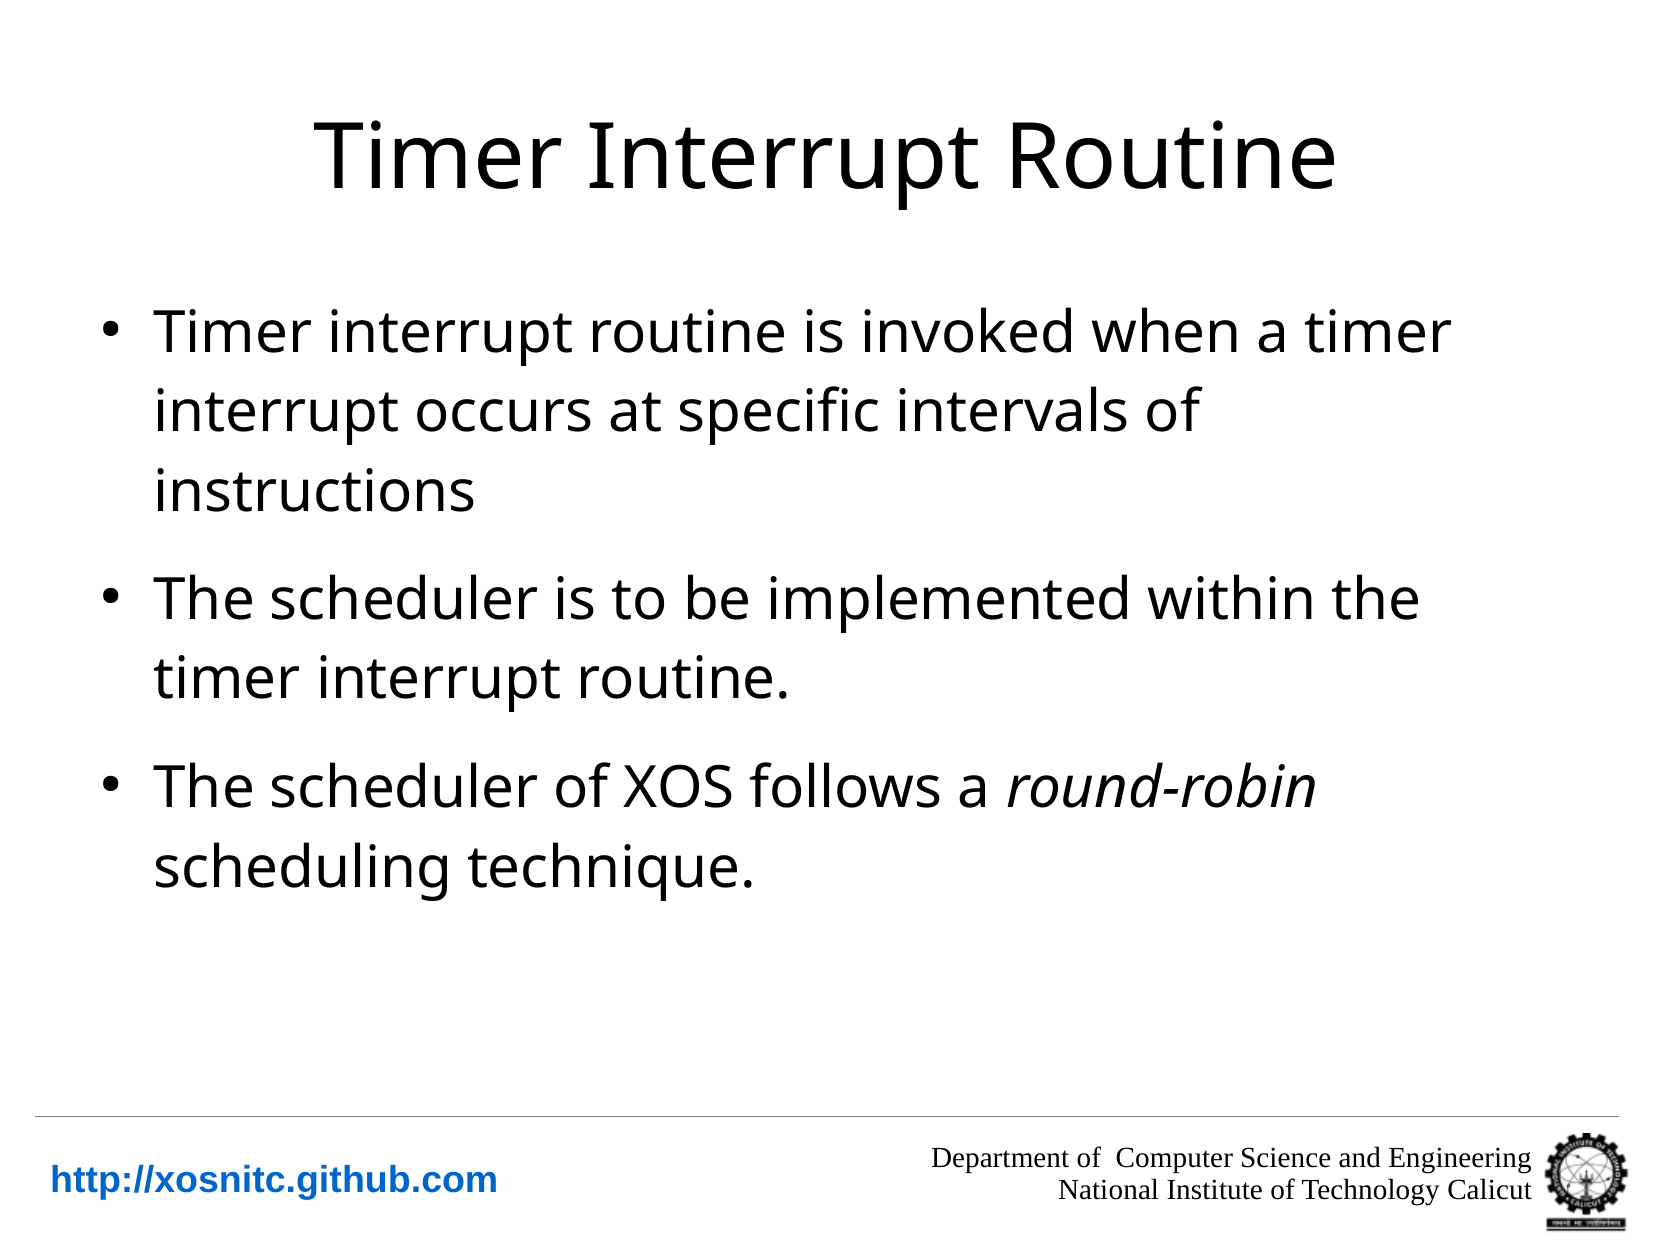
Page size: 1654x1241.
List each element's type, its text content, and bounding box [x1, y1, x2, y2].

title Timer Interrupt Routine [82, 49, 1571, 257]
list Timer interrupt routine is invoked when a timer interrupt occurs at specific intervals of instructions The scheduler is to be implemented within the timer interrupt routine. The scheduler of XOS follows a round-robin scheduling technique. [82, 290, 1538, 1010]
picture [1542, 1133, 1630, 1234]
